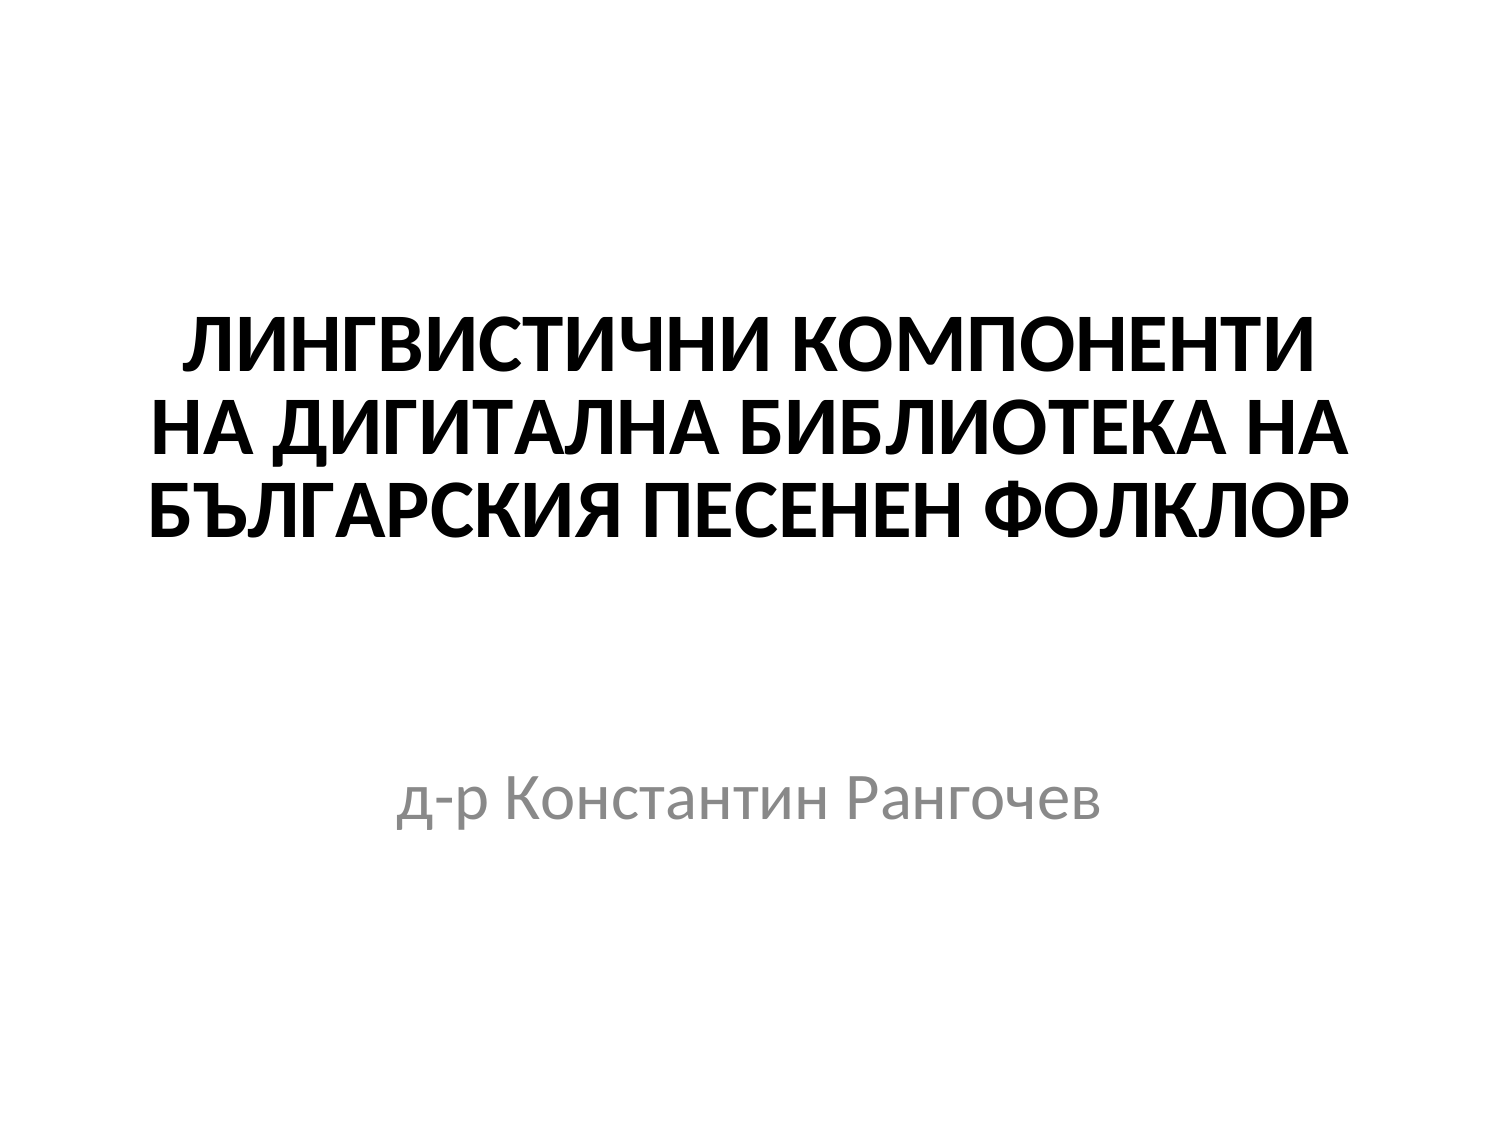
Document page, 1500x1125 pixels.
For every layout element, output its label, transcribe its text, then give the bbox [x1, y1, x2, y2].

text_box д-р Константин Рангочев [225, 761, 1276, 925]
title ЛИНГВИСТИЧНИ КОМПОНЕНТИ НА ДИГИТАЛНА БИБЛИОТЕКА НА БЪЛГАРСКИЯ ПЕСЕНЕН ФОЛКЛОР [112, 234, 1388, 633]
